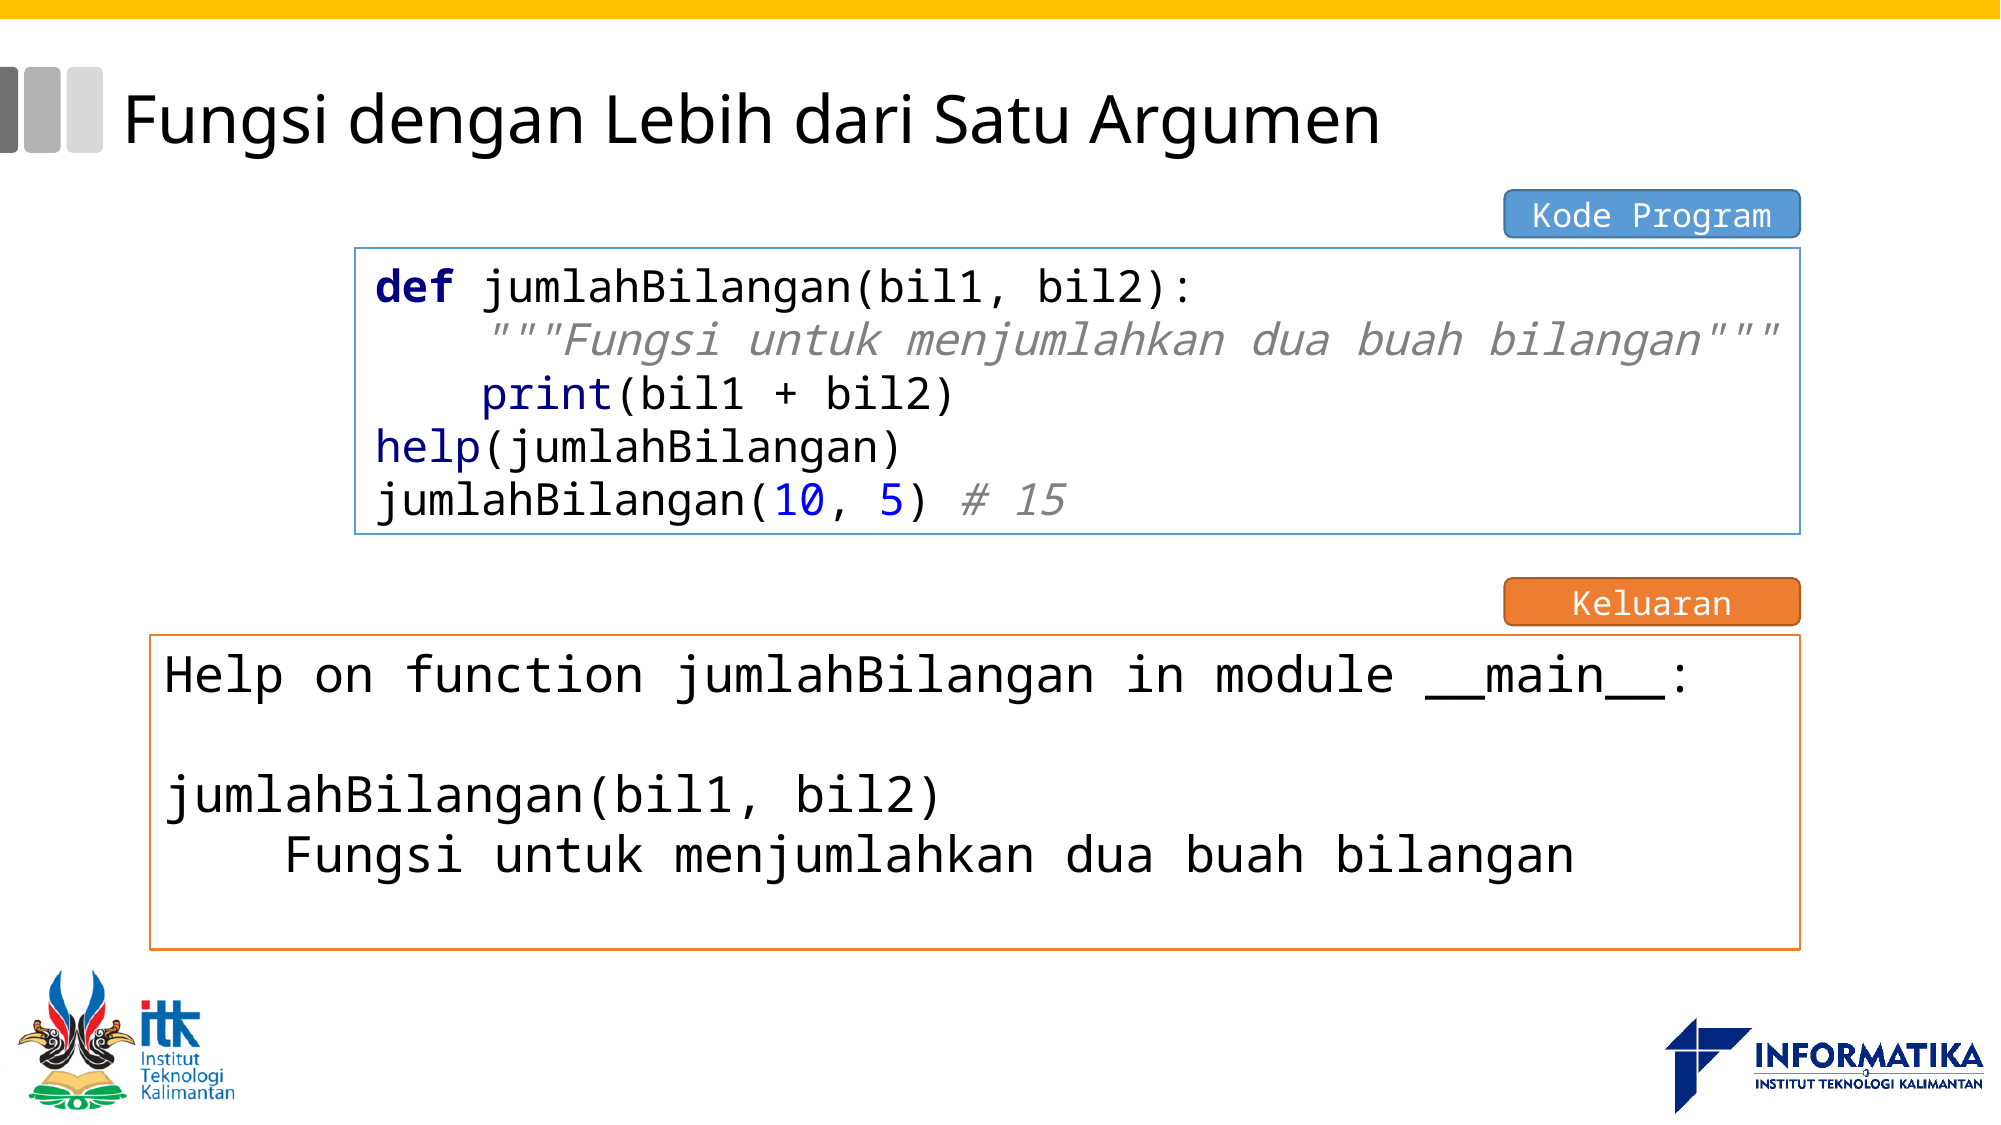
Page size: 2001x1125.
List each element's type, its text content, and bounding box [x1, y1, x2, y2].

text_box [0, 0, 2000, 19]
text_box Keluaran [1504, 578, 1801, 626]
text_box Kode Program [1504, 190, 1801, 238]
picture [0, 935, 253, 1125]
text_box Help on function jumlahBilangan in module __main__: jumlahBilangan(bil1, bil2) Fungsi untuk menjumlahkan dua buah bilangan [150, 634, 1801, 950]
picture [1664, 1017, 1984, 1114]
text_box def jumlahBilangan(bil1, bil2): """Fungsi untuk menjumlahkan dua buah bilangan""" print(bil1 + bil2) help(jumlahBilangan) jumlahBilangan(10, 5) # 15 [355, 248, 1801, 535]
title Fungsi dengan Lebih dari Satu Argumen [102, 65, 1828, 283]
